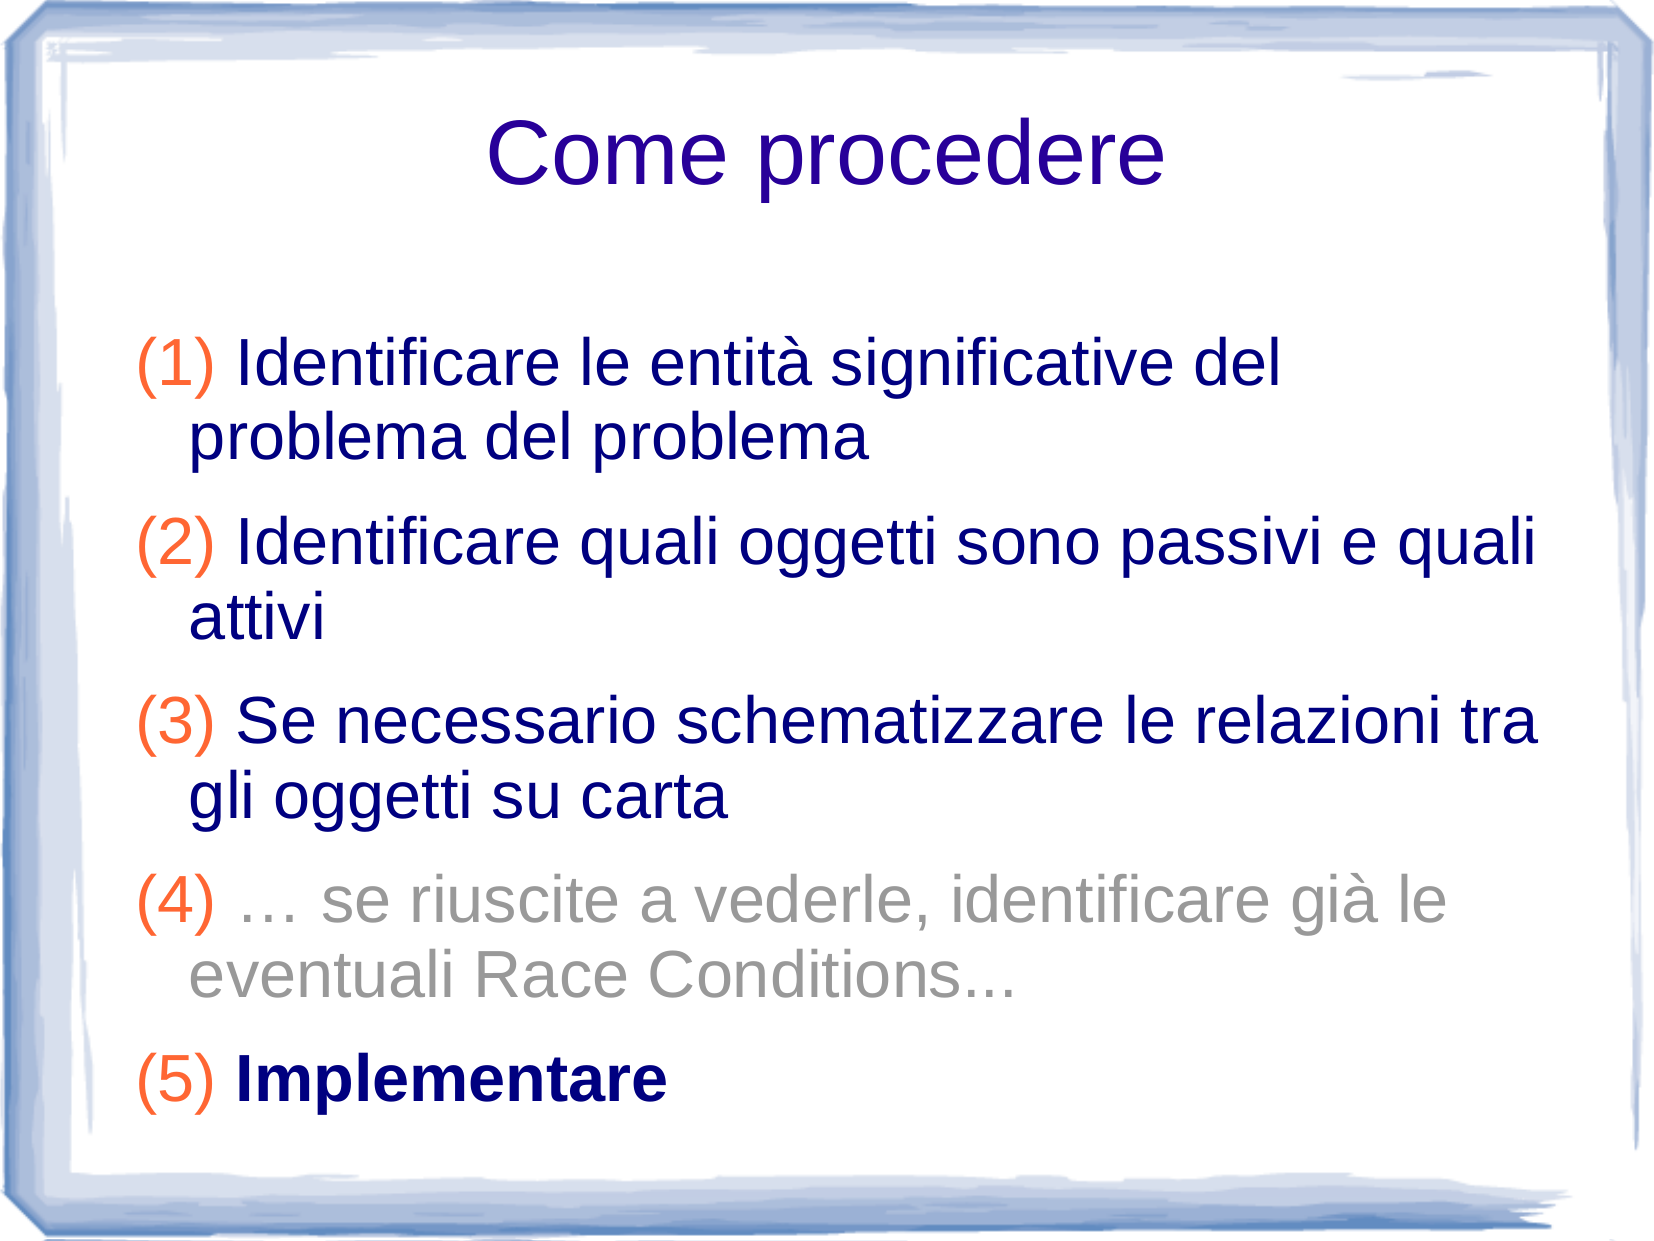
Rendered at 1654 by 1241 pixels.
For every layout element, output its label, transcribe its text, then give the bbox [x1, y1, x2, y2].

picture [0, 0, 1654, 1241]
title Come procedere [82, 49, 1571, 257]
list Identificare le entità significative del problema del problema Identificare quali oggetti sono passivi e quali attivi Se necessario schematizzare le relazioni tra gli oggetti su carta … se riuscite a vederle, identificare già le eventuali Race Conditions... Implementare [118, 324, 1571, 1116]
